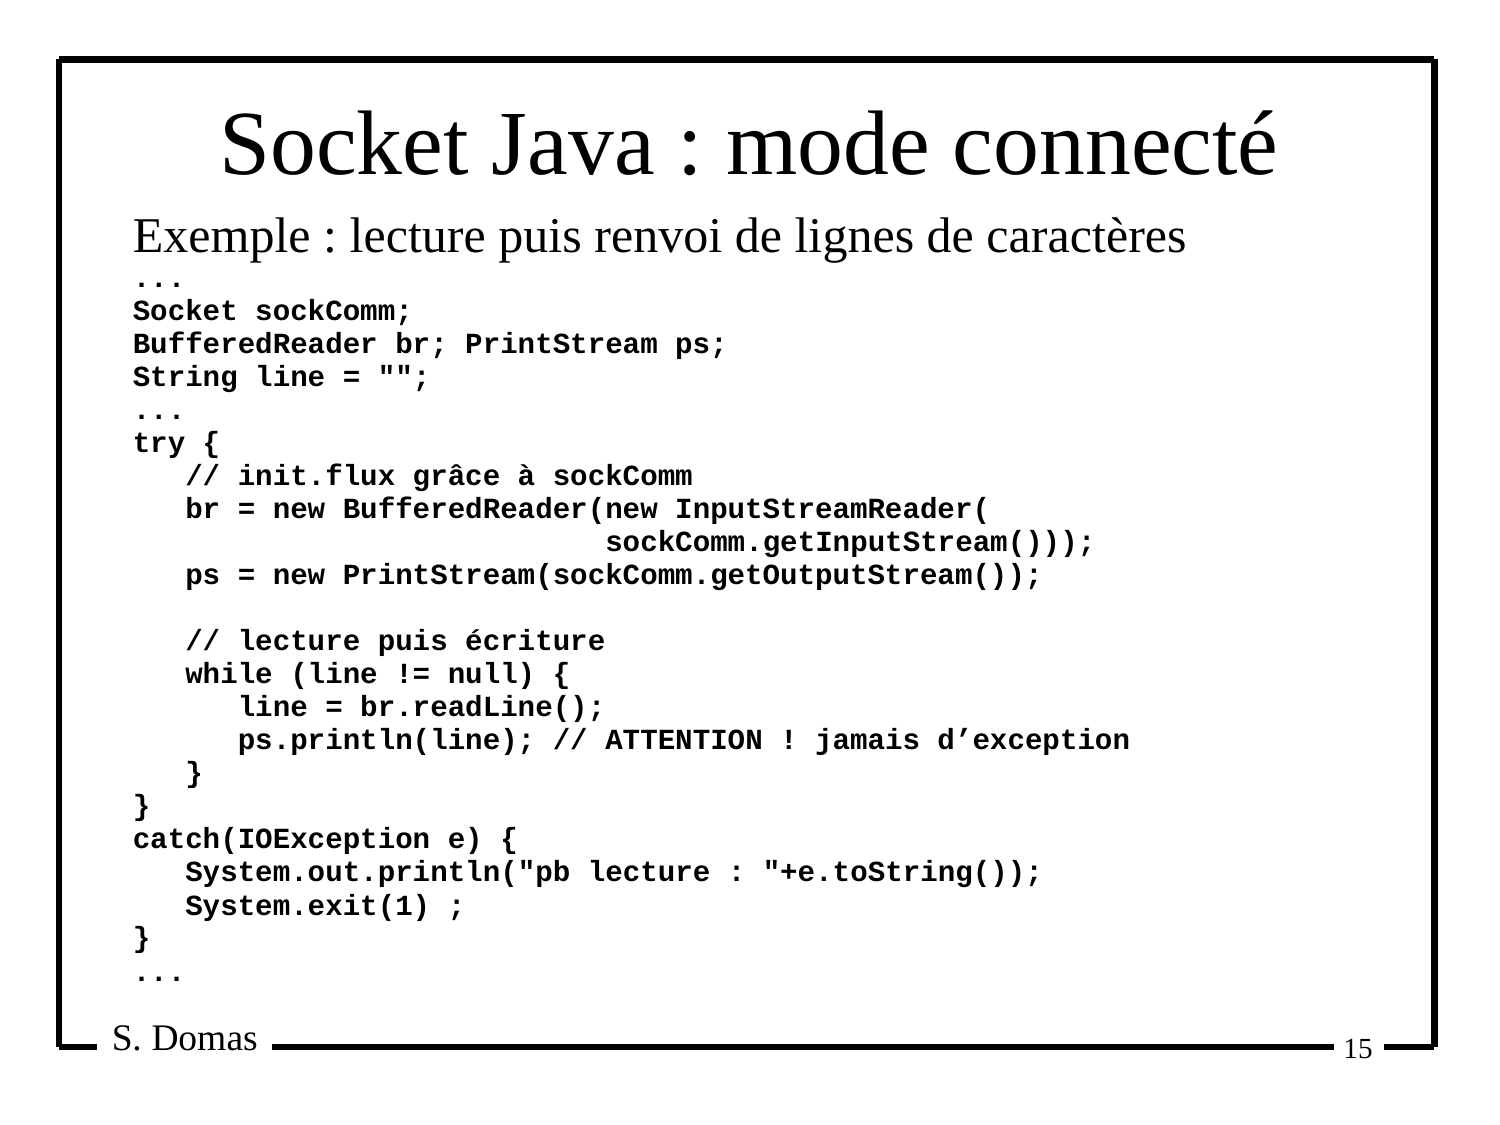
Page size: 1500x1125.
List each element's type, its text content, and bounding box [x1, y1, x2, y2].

text_box Exemple : lecture puis renvoi de lignes de caractères ... Socket sockComm; BufferedReader br; PrintStream ps; String line = ""; ... try { // init.flux grâce à sockComm br = new BufferedReader(new InputStreamReader( sockComm.getInputStream())); ps = new PrintStream(sockComm.getOutputStream()); // lecture puis écriture while (line != null) { line = br.readLine(); ps.println(line); // ATTENTION ! jamais d’exception } } catch(IOException e) { System.out.println("pb lecture : "+e.toString()); System.exit(1) ; } ... [118, 238, 1388, 1034]
text_box S. Domas [97, 1009, 273, 1067]
title Socket Java : mode connecté [112, 49, 1388, 238]
